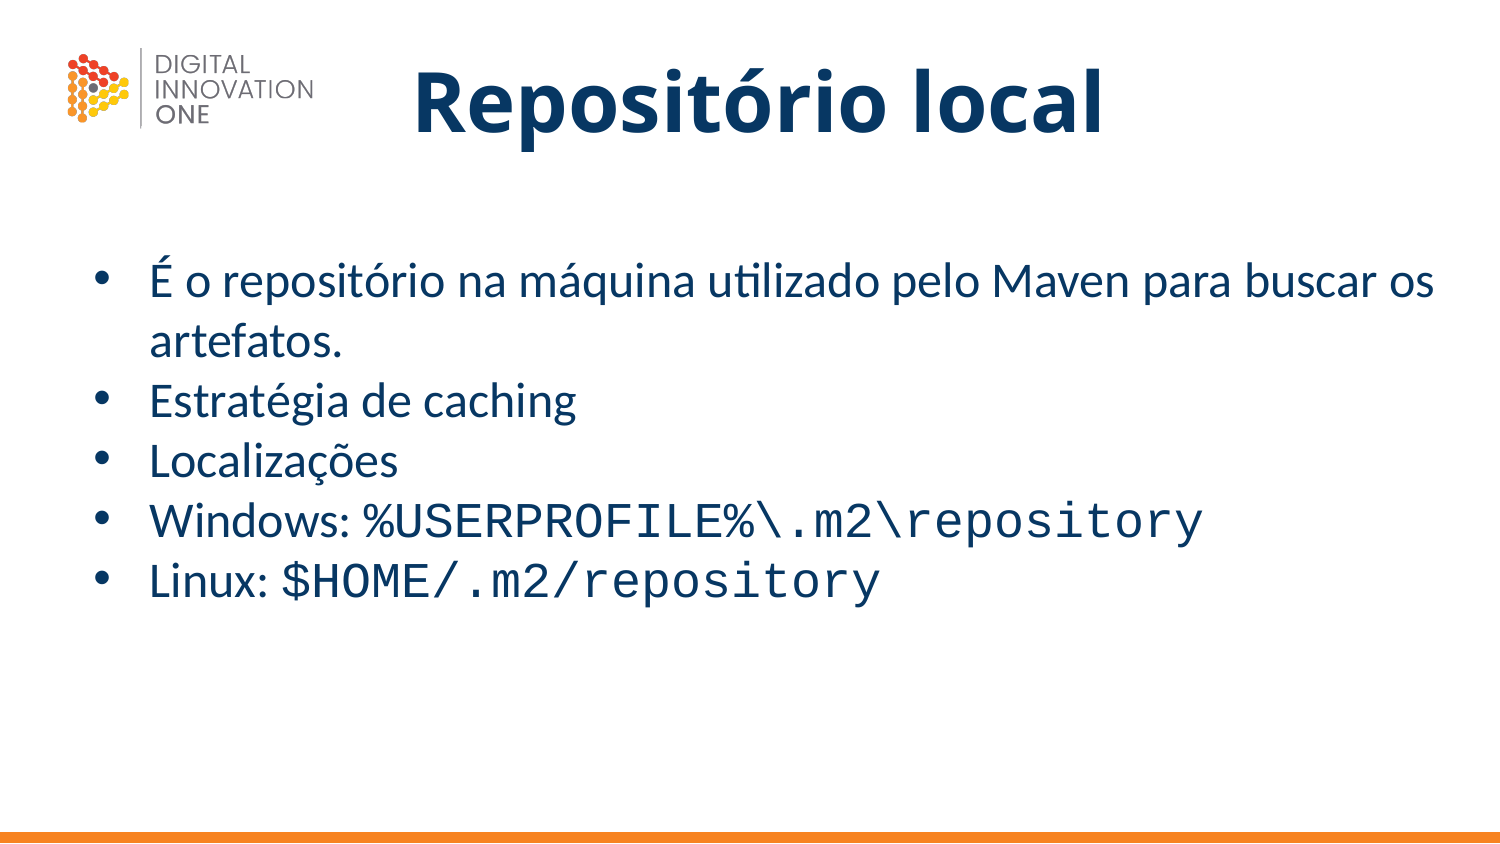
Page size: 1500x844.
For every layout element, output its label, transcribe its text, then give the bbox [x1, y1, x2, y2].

subtitle Repositório local [51, 50, 1449, 148]
text_box É o repositório na máquina utilizado pelo Maven para buscar os artefatos. Estratégia de caching Localizações Windows: %USERPROFILE%\.m2\repository Linux: $HOME/.m2/repository [65, 232, 1457, 750]
picture [51, 39, 330, 137]
text_box [0, 832, 1500, 843]
